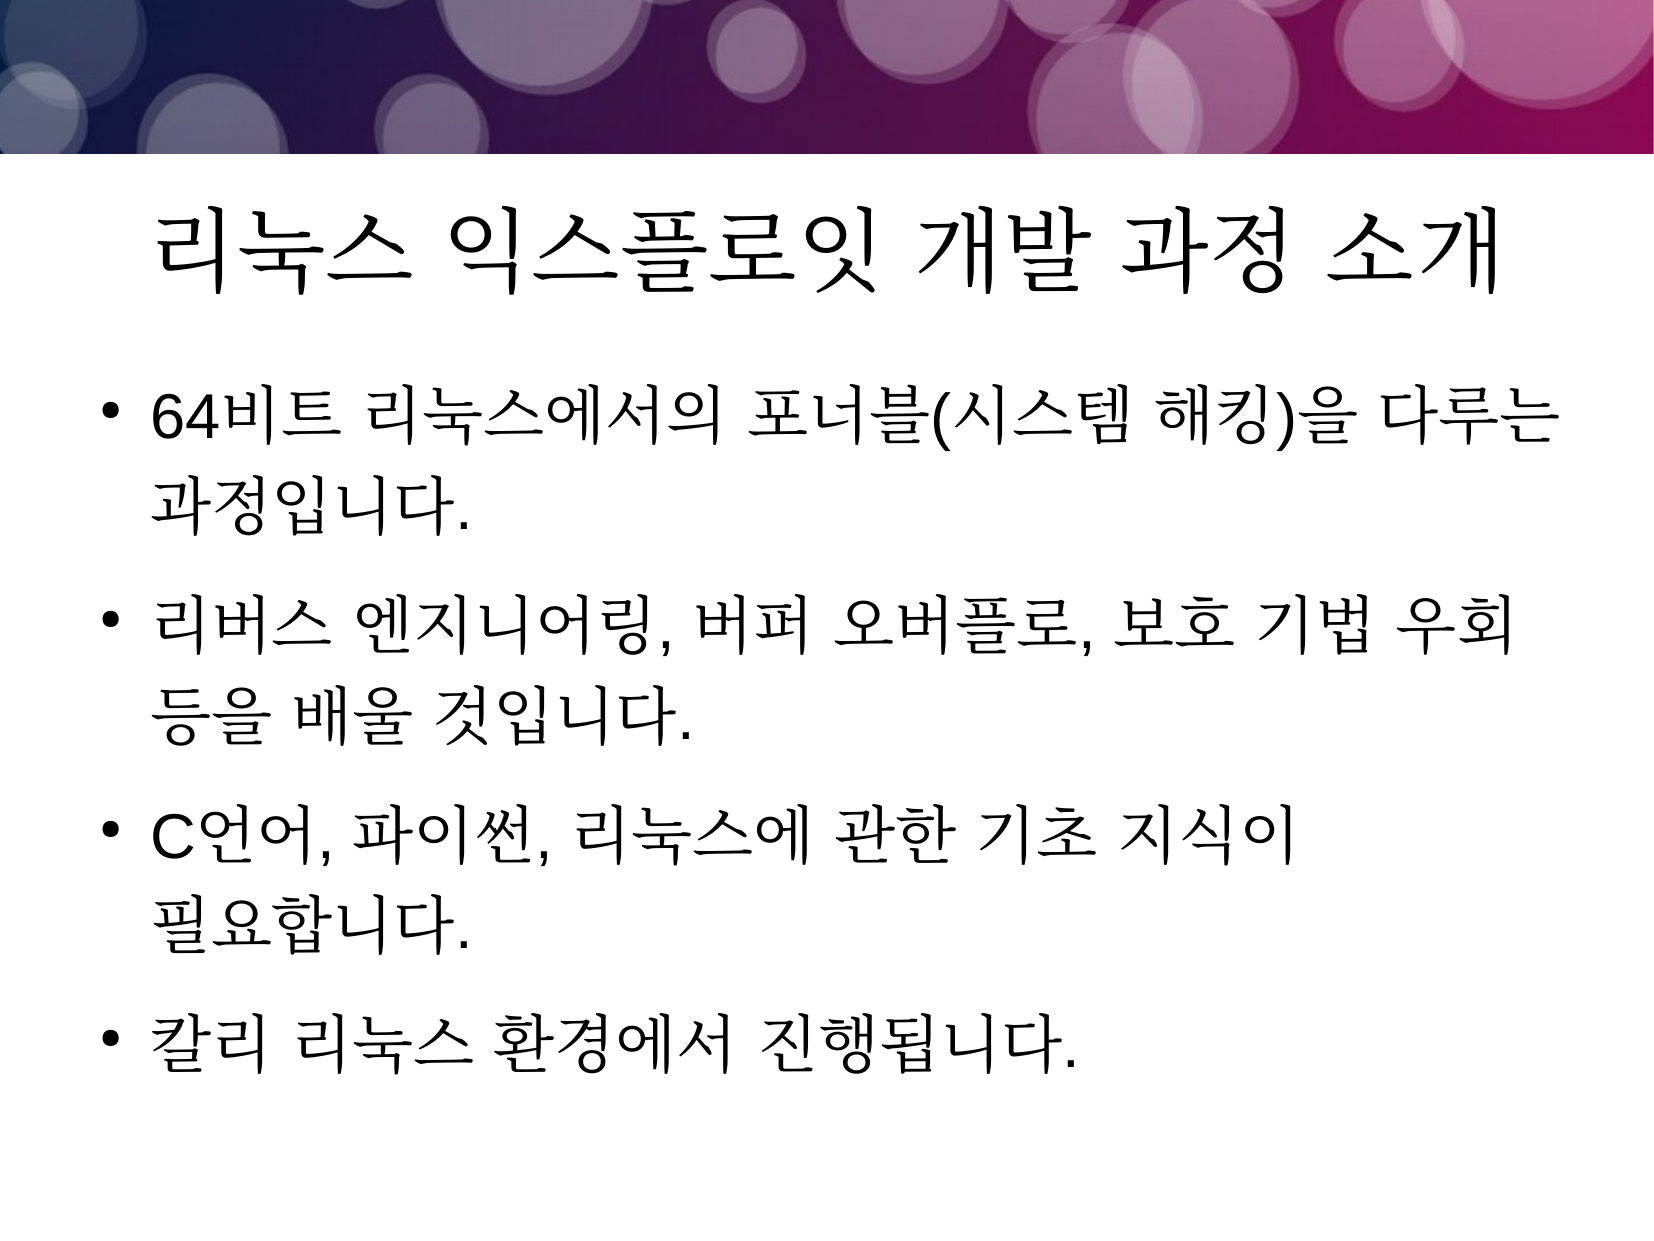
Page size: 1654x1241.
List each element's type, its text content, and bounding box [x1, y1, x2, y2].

picture [0, 0, 1654, 154]
title 리눅스 익스플로잇 개발 과정 소개 [82, 159, 1571, 331]
list 64비트 리눅스에서의 포너블(시스템 해킹)을 다루는 과정입니다. 리버스 엔지니어링, 버퍼 오버플로, 보호 기법 우회 등을 배울 것입니다. C언어, 파이썬, 리눅스에 관한 기초 지식이 필요합니다. 칼리 리눅스 환경에서 진행됩니다. [82, 366, 1571, 1087]
